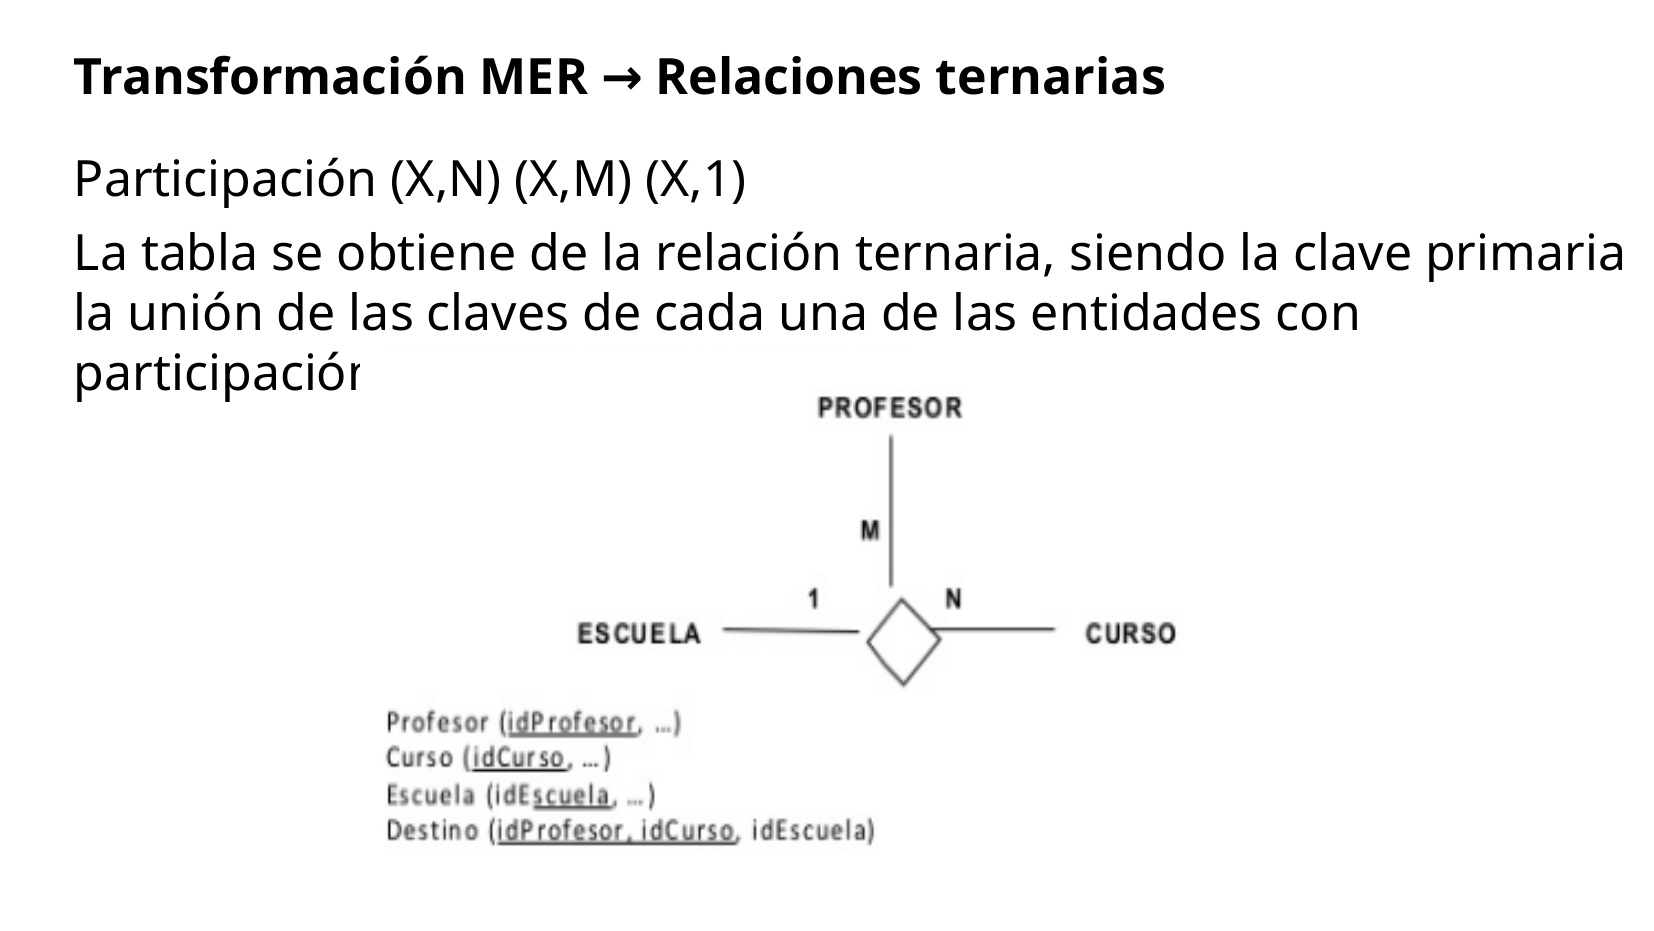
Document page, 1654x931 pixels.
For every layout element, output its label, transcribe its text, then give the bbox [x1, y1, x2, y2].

text_box Transformación MER → Relaciones ternarias Participación (X,N) (X,M) (X,1) La tabla se obtiene de la relación ternaria, siendo la clave primaria la unión de las claves de cada una de las entidades con participación N. [59, 37, 1646, 815]
picture [360, 348, 1282, 880]
